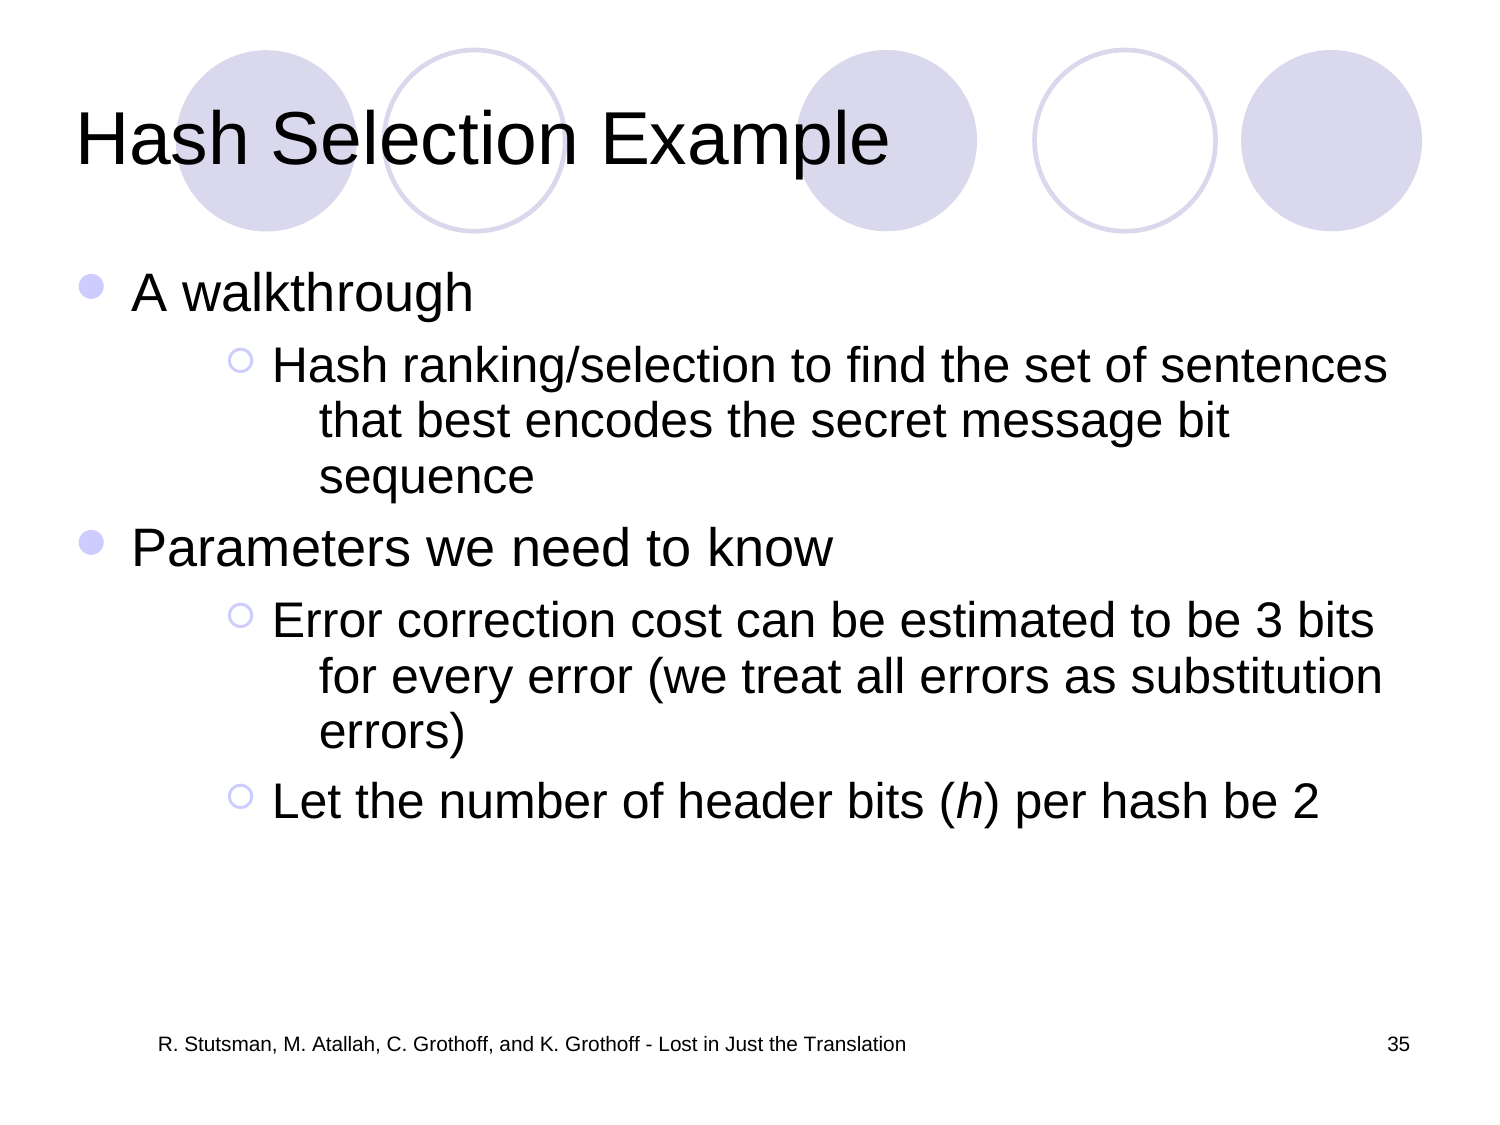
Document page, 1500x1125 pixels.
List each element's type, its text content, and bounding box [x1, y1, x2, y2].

title Hash Selection Example [75, 45, 1426, 233]
list A walkthrough Hash ranking/selection to find the set of sentences that best encodes the secret message bit sequence Parameters we need to know Error correction cost can be estimated to be 3 bits for every error (we treat all errors as substitution errors) Let the number of header bits (h) per hash be 2 [75, 262, 1426, 1006]
